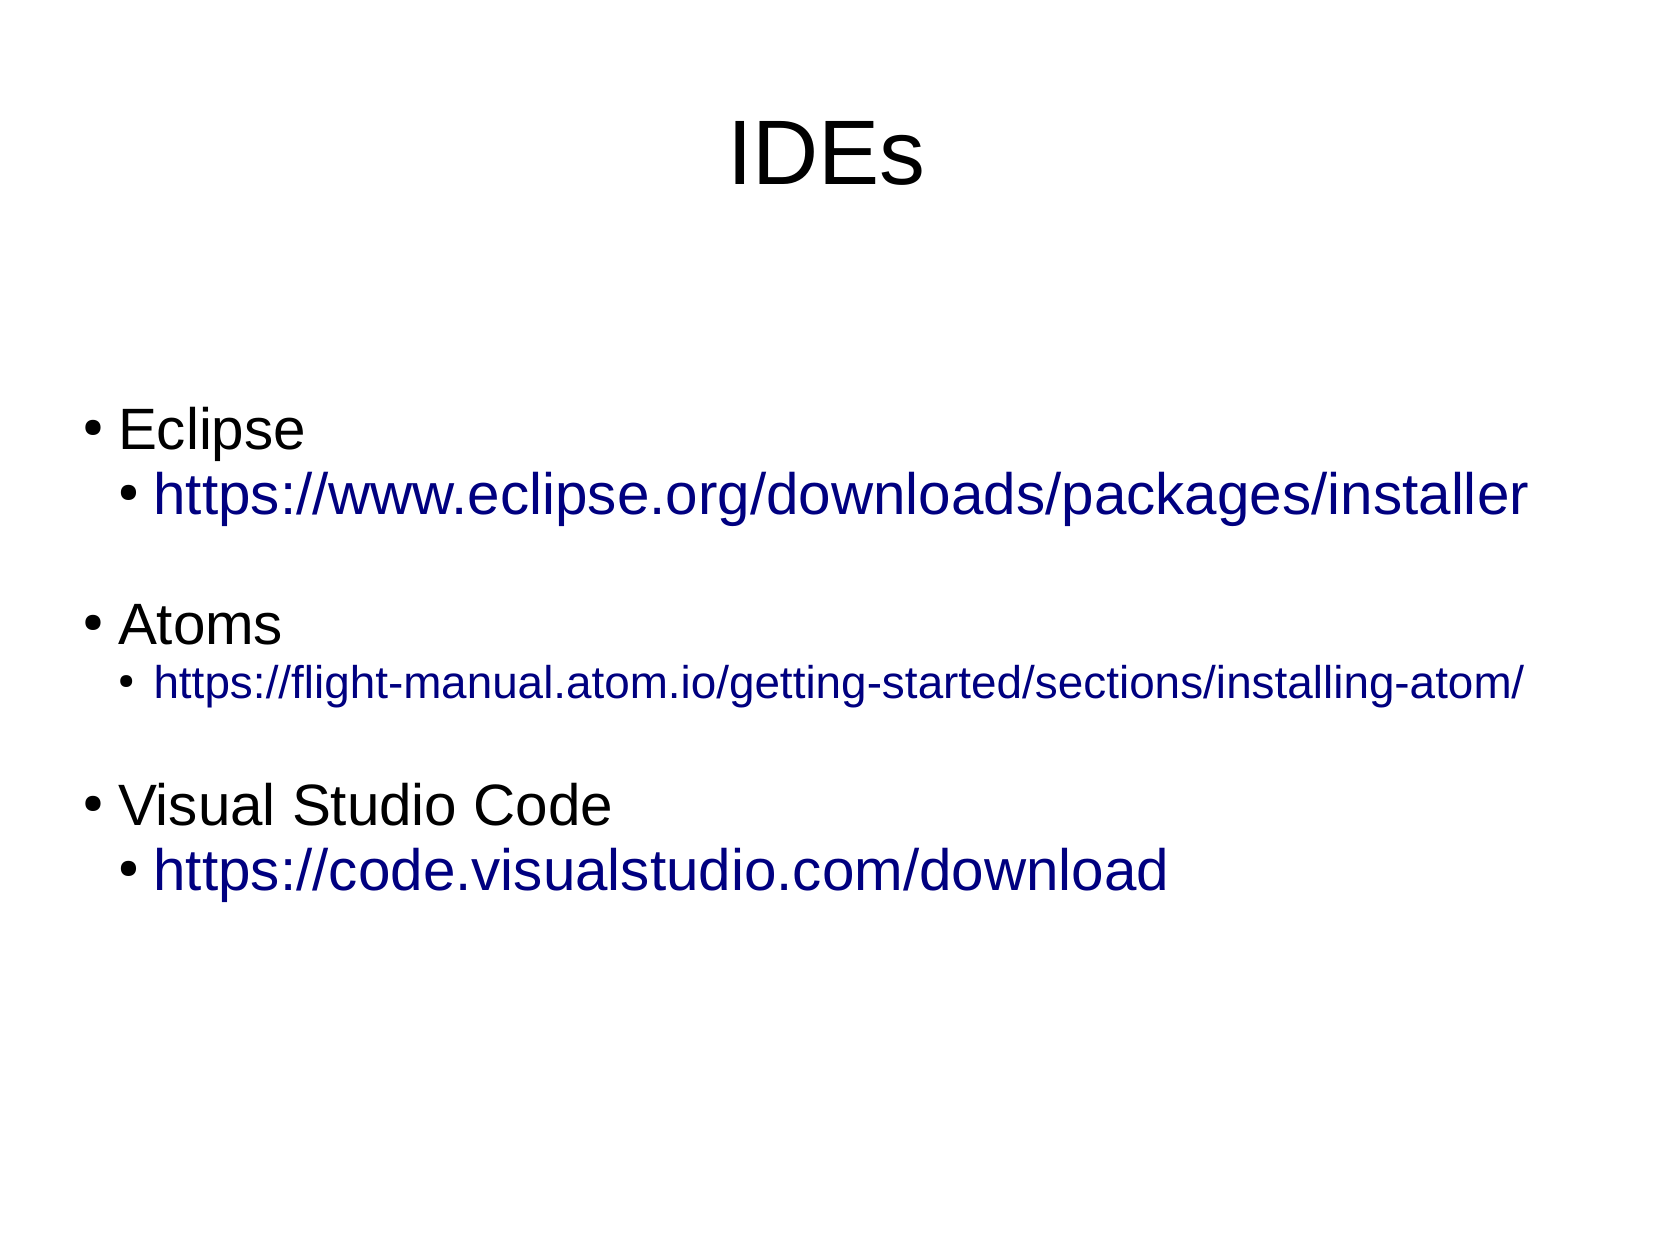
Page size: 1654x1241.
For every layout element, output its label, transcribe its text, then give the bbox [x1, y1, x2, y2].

title IDEs [82, 49, 1571, 257]
subtitle Eclipse https://www.eclipse.org/downloads/packages/installer Atoms https://flight-manual.atom.io/getting-started/sections/installing-atom/ Visual Studio Code https://code.visualstudio.com/download [82, 290, 1571, 1010]
